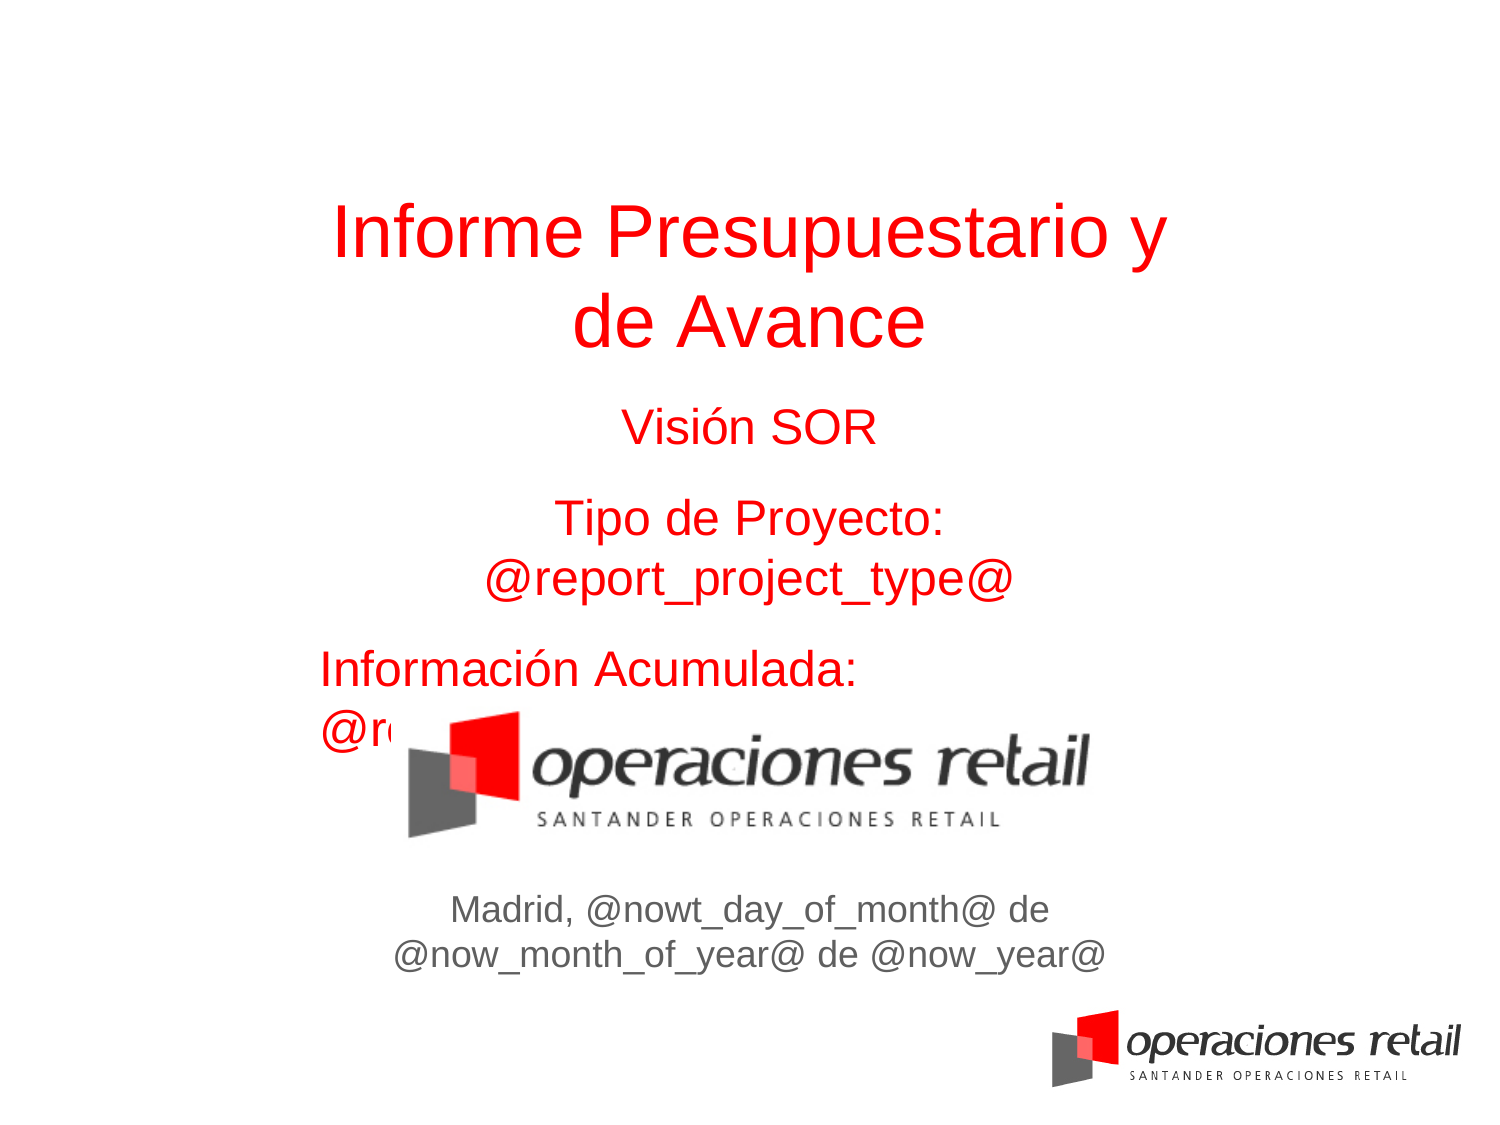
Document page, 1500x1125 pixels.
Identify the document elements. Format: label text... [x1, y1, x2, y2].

text_box Informe Presupuestario y de Avance Visión SOR Tipo de Proyecto: @report_project_type@ Información Acumulada: @report_start_date_pretty@ [304, 175, 1196, 765]
text_box Madrid, @nowt_day_of_month@ de @now_month_of_year@ de @now_year@ [340, 877, 1160, 983]
picture [391, 694, 1109, 858]
picture [1041, 999, 1472, 1098]
